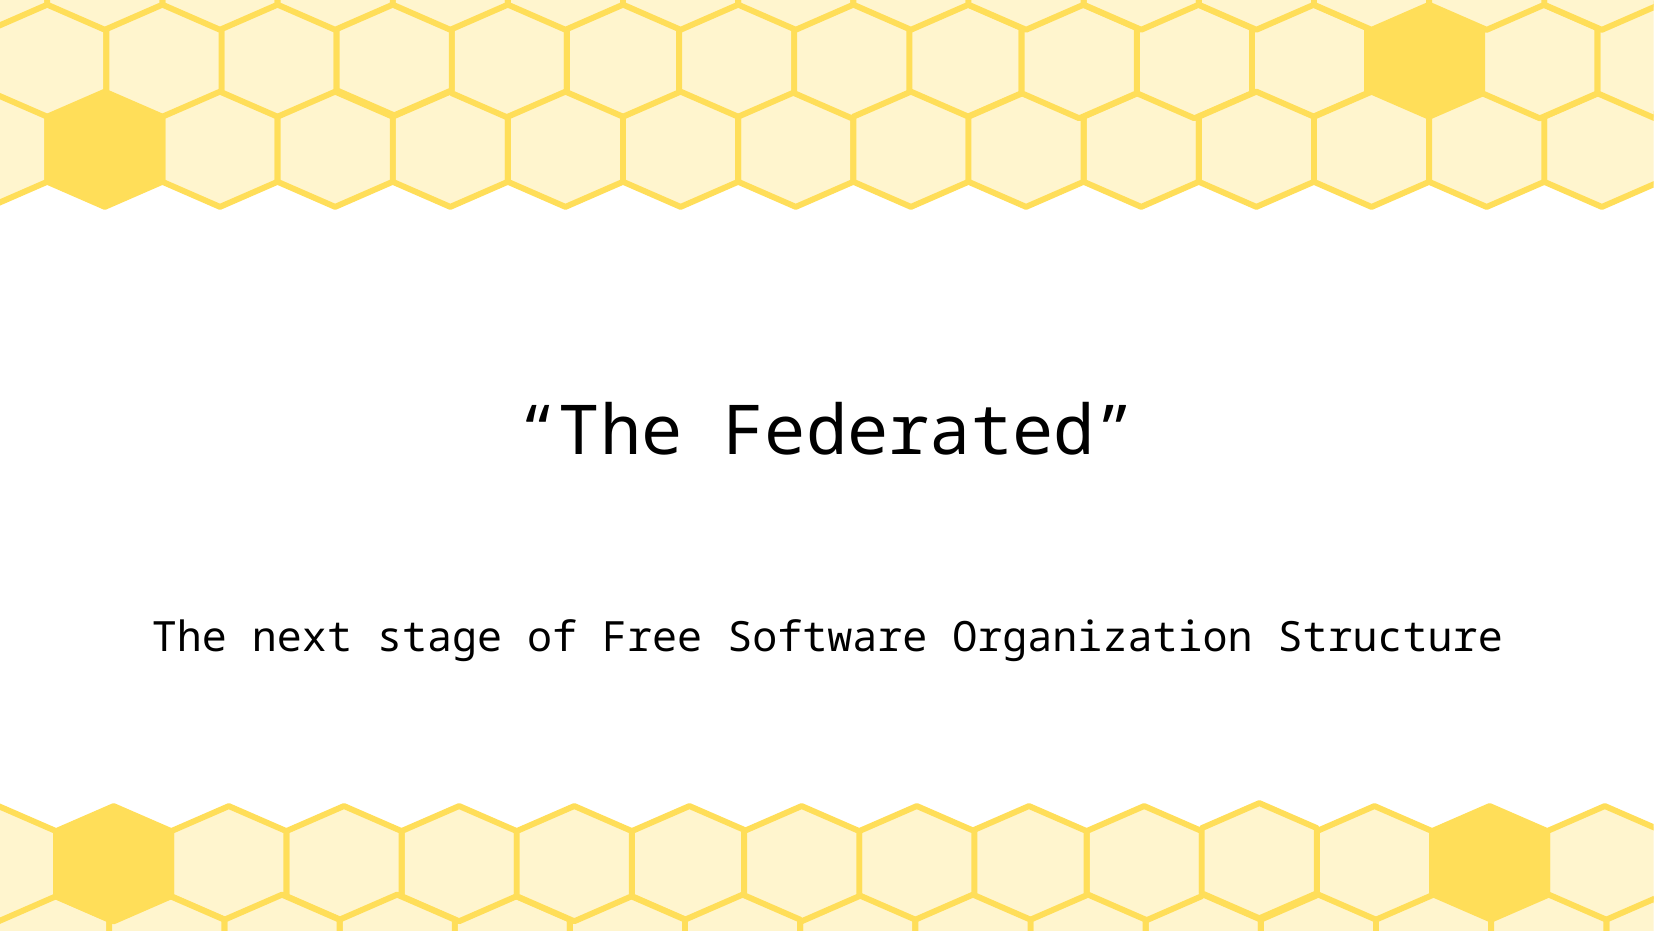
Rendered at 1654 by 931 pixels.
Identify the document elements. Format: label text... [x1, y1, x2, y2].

title “The Federated” [88, 324, 1565, 532]
subtitle The next stage of Free Software Organization Structure [88, 561, 1565, 709]
